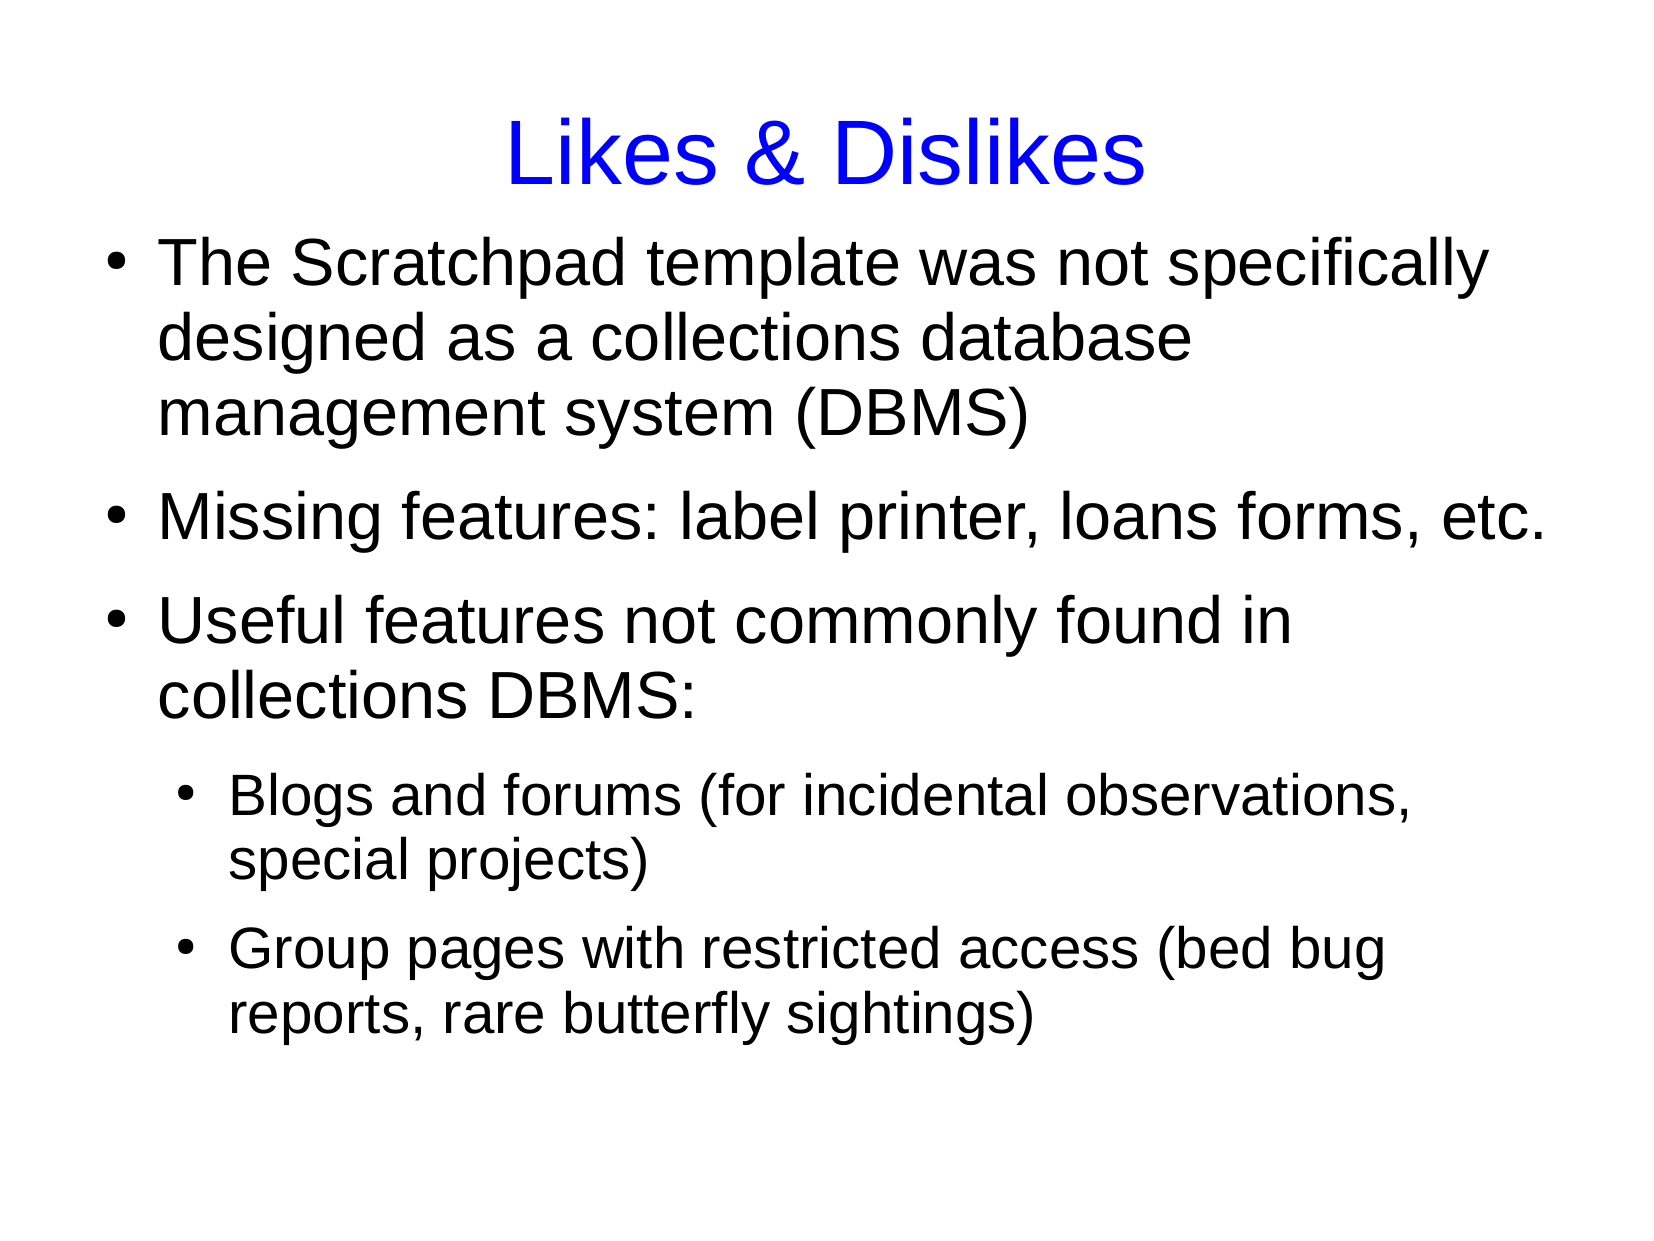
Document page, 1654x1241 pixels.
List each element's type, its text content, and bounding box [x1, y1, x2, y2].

title Likes & Dislikes [82, 49, 1571, 257]
list The Scratchpad template was not specifically designed as a collections database management system (DBMS) Missing features: label printer, loans forms, etc. Useful features not commonly found in collections DBMS: Blogs and forums (for incidental observations, special projects) Group pages with restricted access (bed bug reports, rare butterfly sightings) [86, 225, 1576, 1134]
